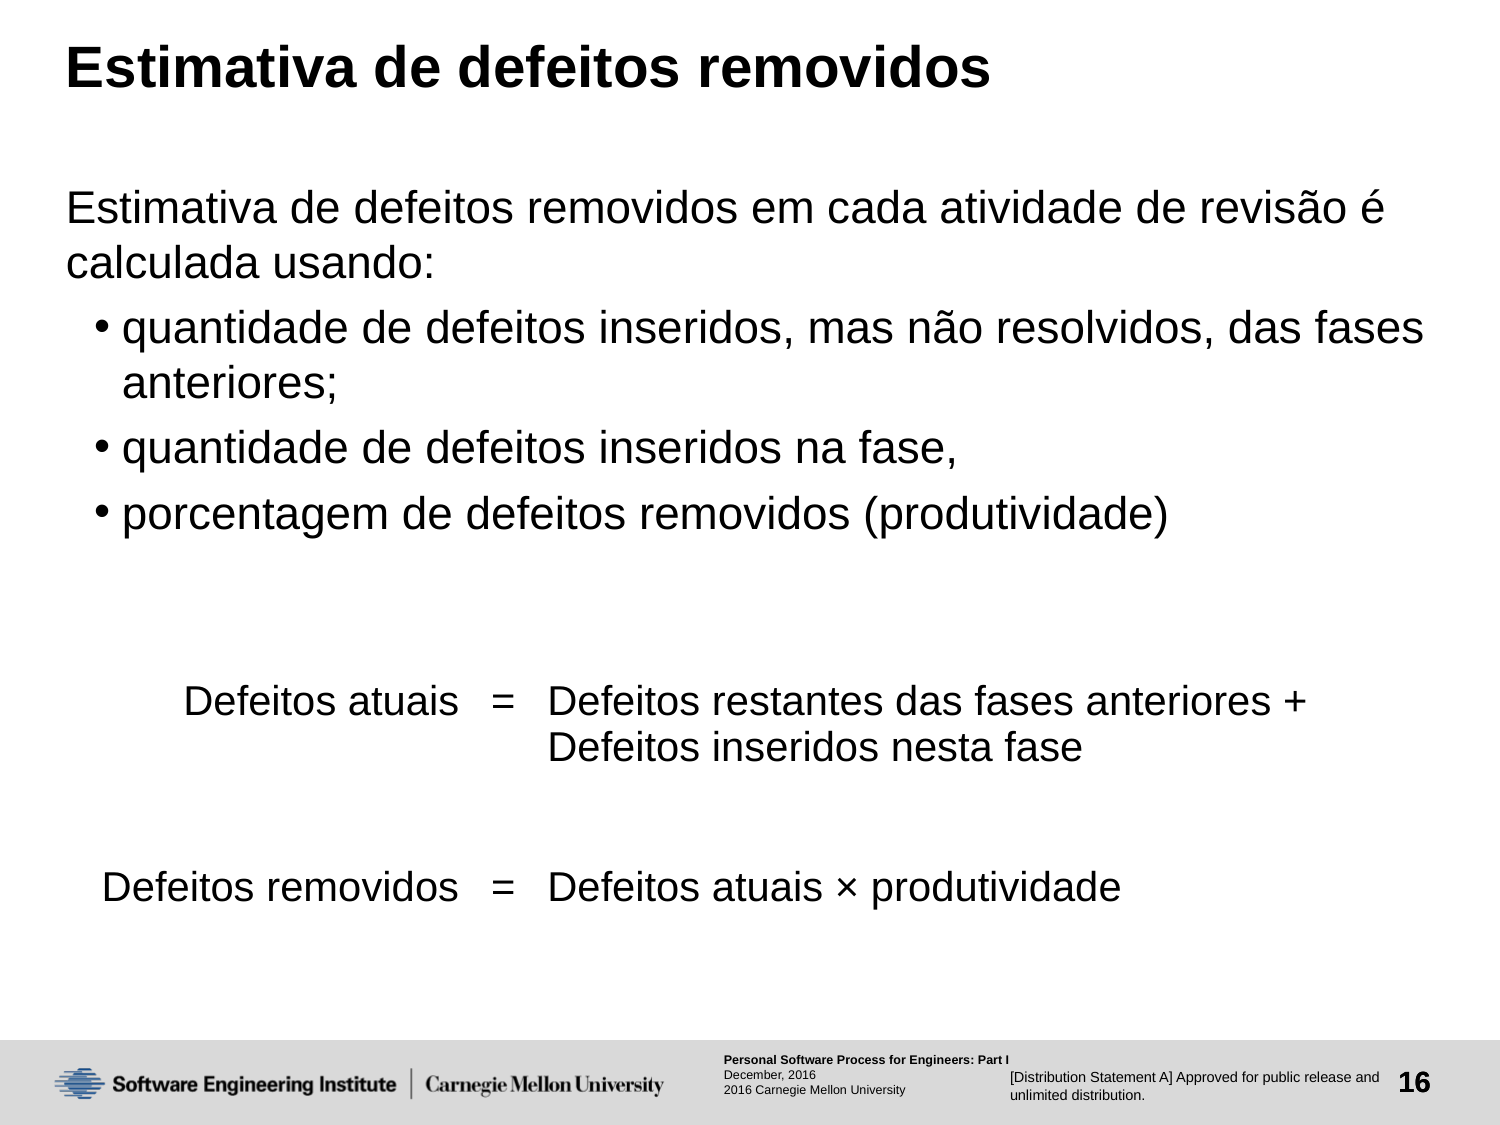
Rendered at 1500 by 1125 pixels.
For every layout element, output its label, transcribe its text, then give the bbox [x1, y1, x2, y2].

table_header = [459, 677, 547, 863]
table_header Defeitos restantes das fases anteriores + Defeitos inseridos nesta fase [547, 677, 1402, 863]
table_cell = [459, 863, 547, 932]
title Estimativa de defeitos removidos [65, 37, 1313, 148]
table_cell Defeitos removidos [68, 863, 459, 932]
table_header Defeitos atuais [68, 677, 459, 863]
table_cell Defeitos atuais × produtividade [547, 863, 1402, 932]
picture [46, 1061, 673, 1104]
list Estimativa de defeitos removidos em cada atividade de revisão é calculada usando: quantidade de defeitos inseridos, mas não resolvidos, das fases anteriores; quantidade de defeitos inseridos na fase, porcentagem de defeitos removidos (produtividade) [65, 177, 1431, 1000]
